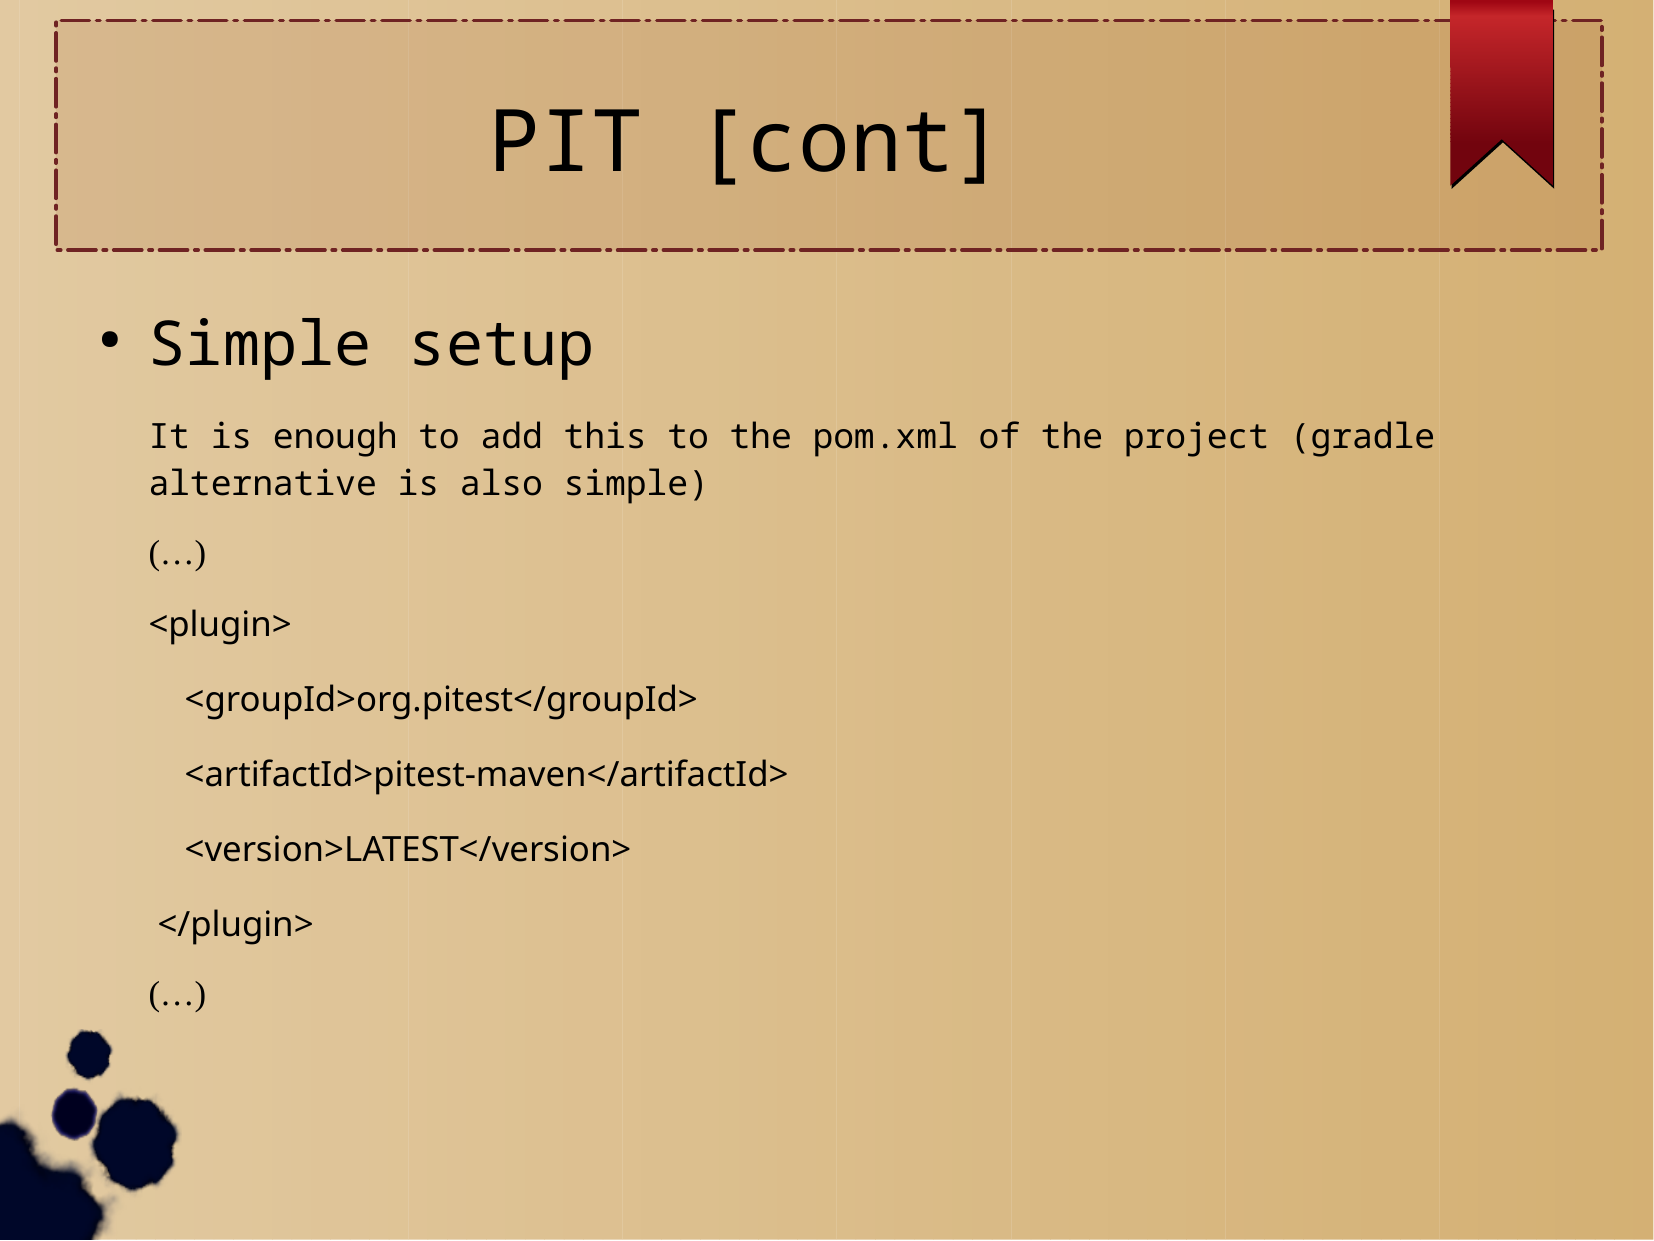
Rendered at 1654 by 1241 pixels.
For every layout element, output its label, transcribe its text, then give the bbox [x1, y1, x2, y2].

title PIT [cont] [82, 47, 1412, 229]
list Simple setup It is enough to add this to the pom.xml of the project (gradle alternative is also simple) (…) <plugin> <groupId>org.pitest</groupId> <artifactId>pitest-maven</artifactId> <version>LATEST</version> </plugin> (…) [82, 299, 1571, 1019]
